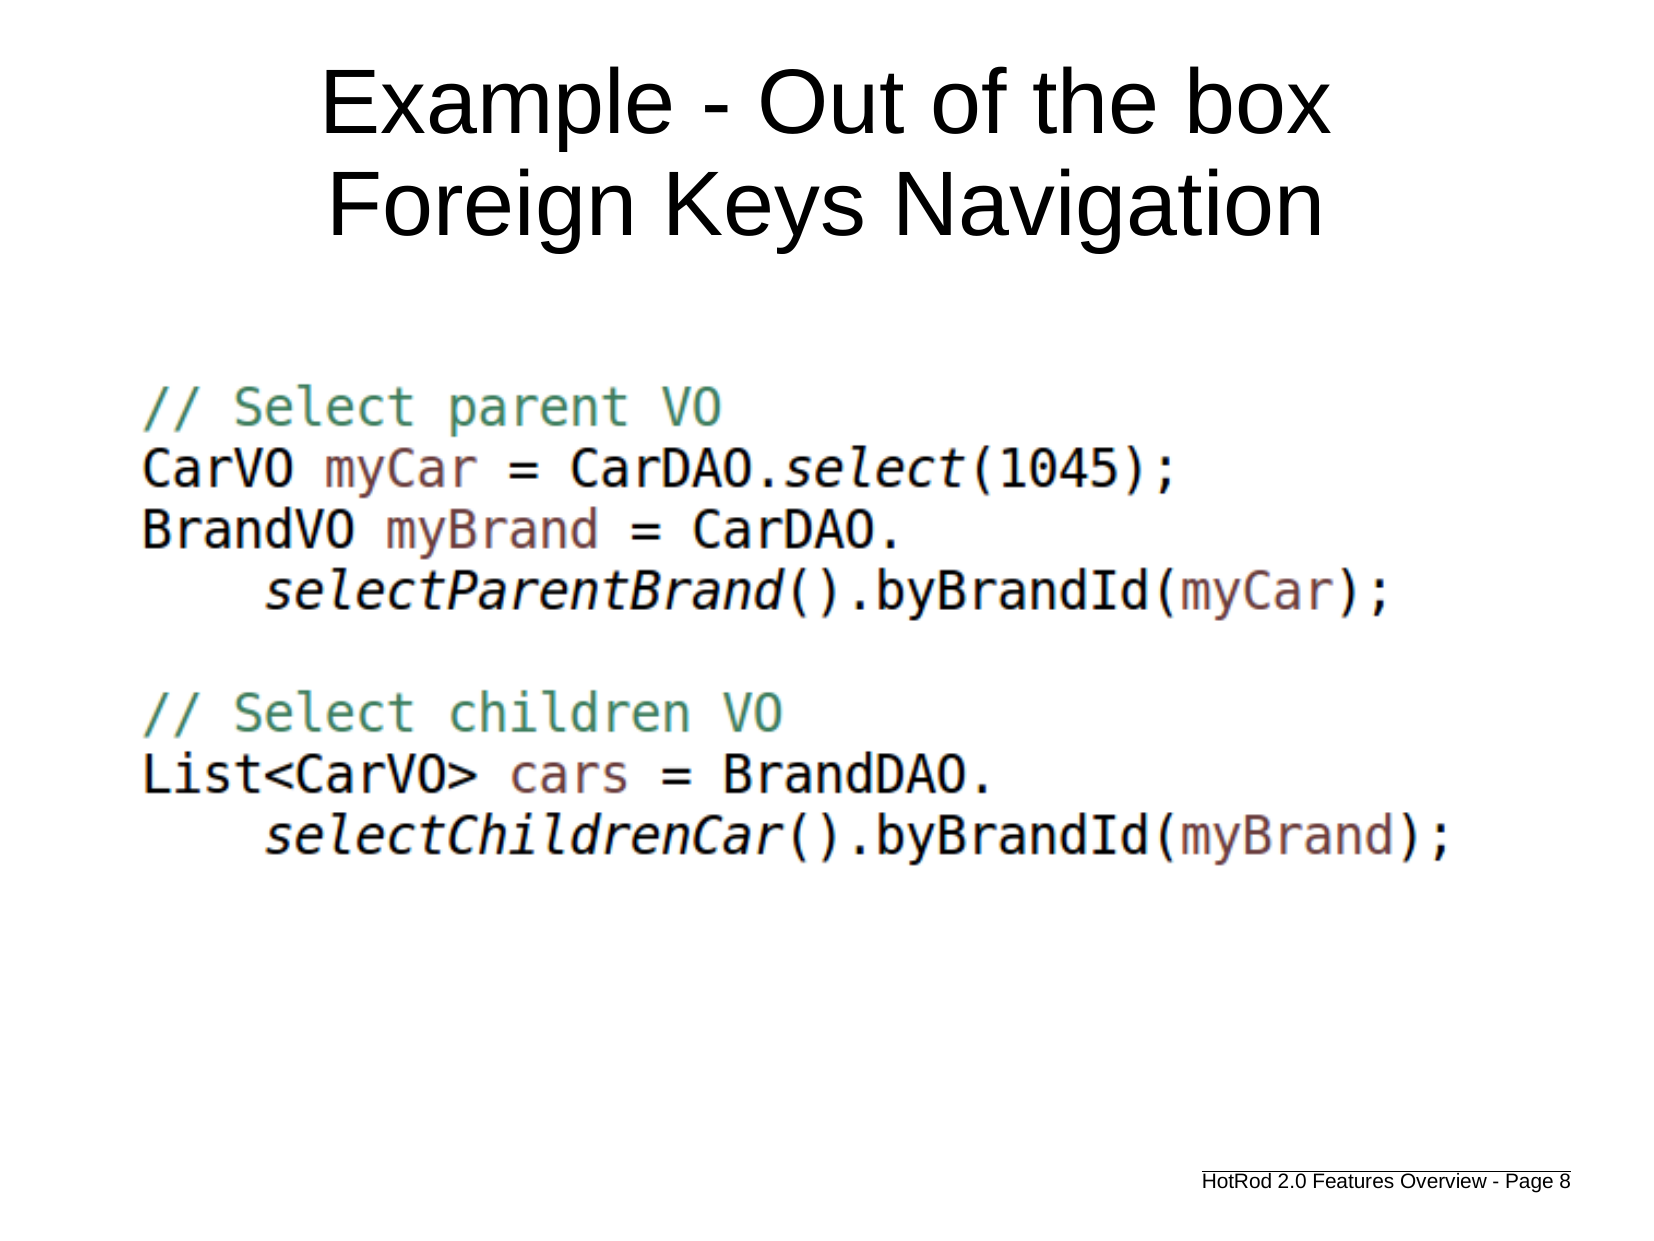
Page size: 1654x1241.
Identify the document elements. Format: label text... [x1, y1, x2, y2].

title Example - Out of the box Foreign Keys Navigation [82, 49, 1571, 257]
picture [135, 374, 1456, 871]
